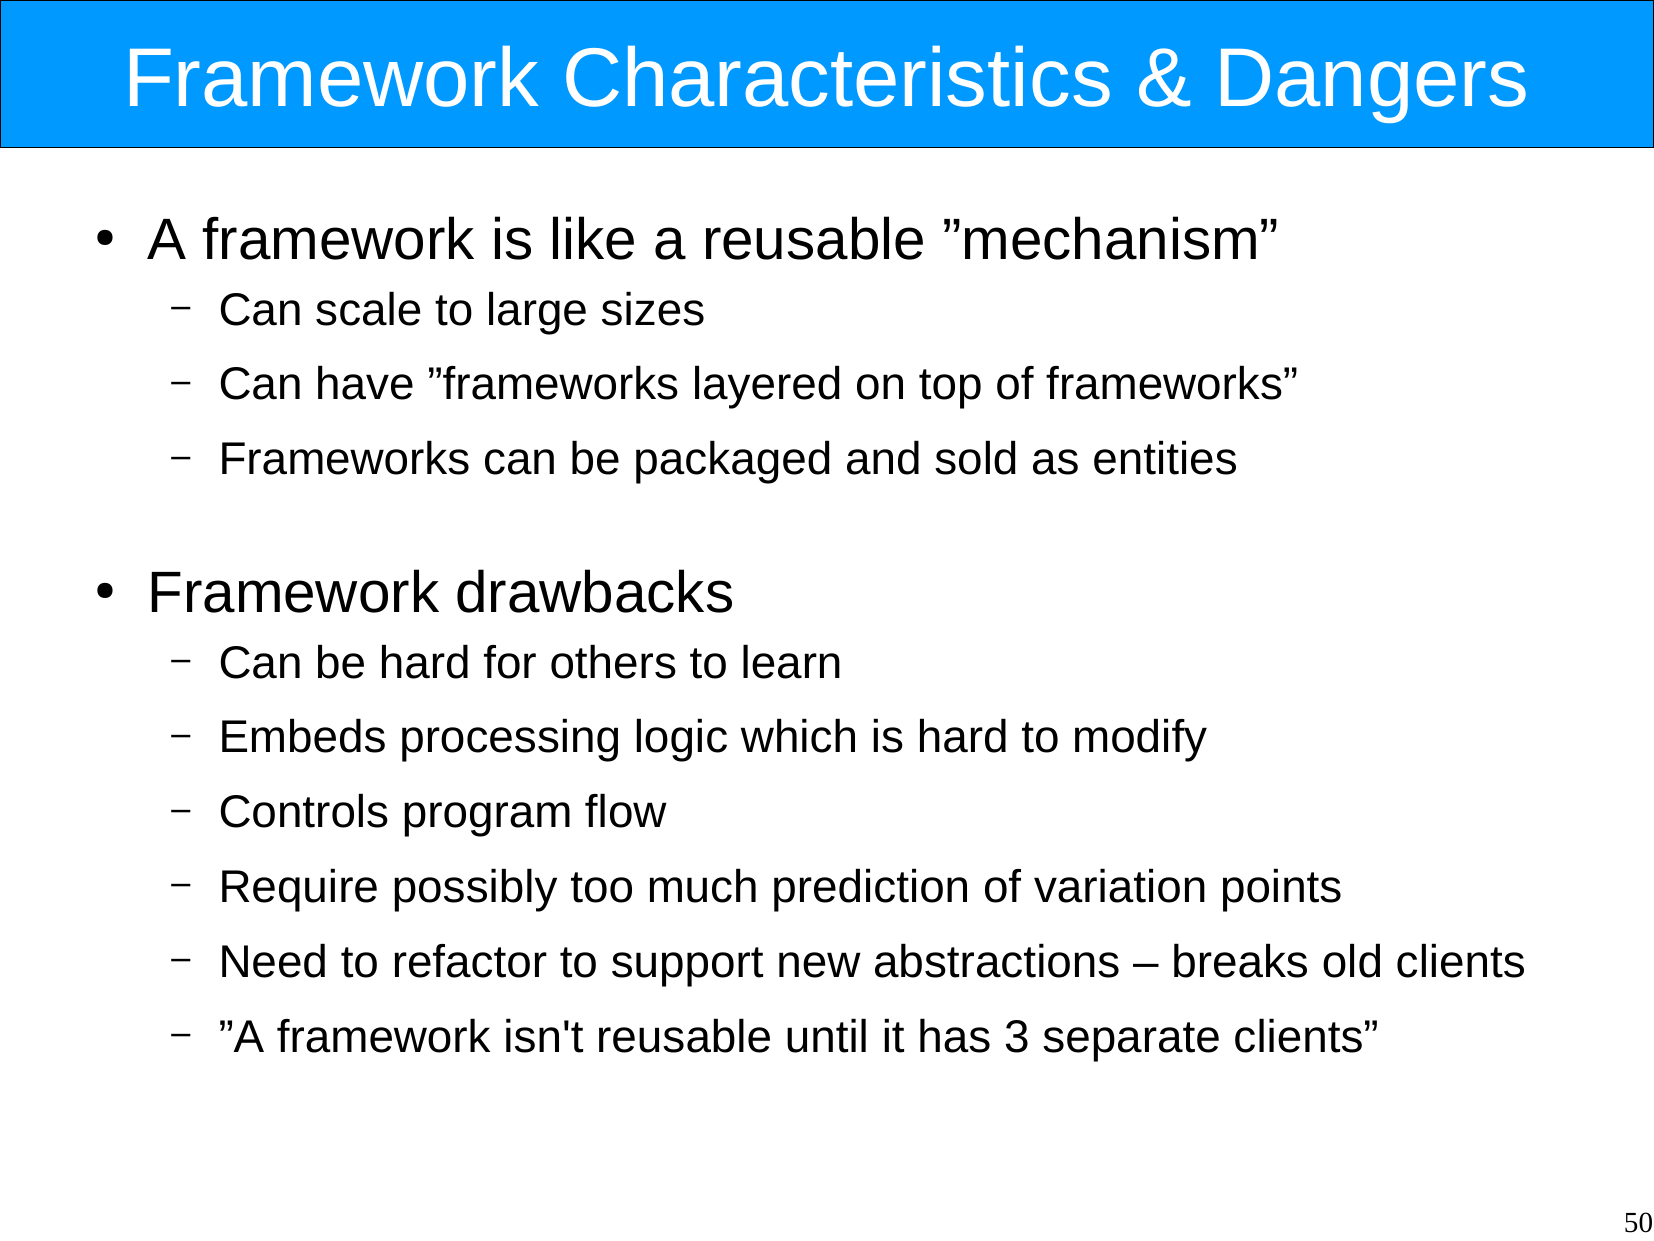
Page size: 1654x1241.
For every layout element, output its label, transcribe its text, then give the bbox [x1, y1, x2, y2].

title Framework Characteristics & Dangers [82, 13, 1571, 142]
list A framework is like a reusable ”mechanism” Can scale to large sizes Can have ”frameworks layered on top of frameworks” Frameworks can be packaged and sold as entities Framework drawbacks Can be hard for others to learn Embeds processing logic which is hard to modify Controls program flow Require possibly too much prediction of variation points Need to refactor to support new abstractions – breaks old clients ”A framework isn't reusable until it has 3 separate clients” [76, 206, 1565, 1226]
